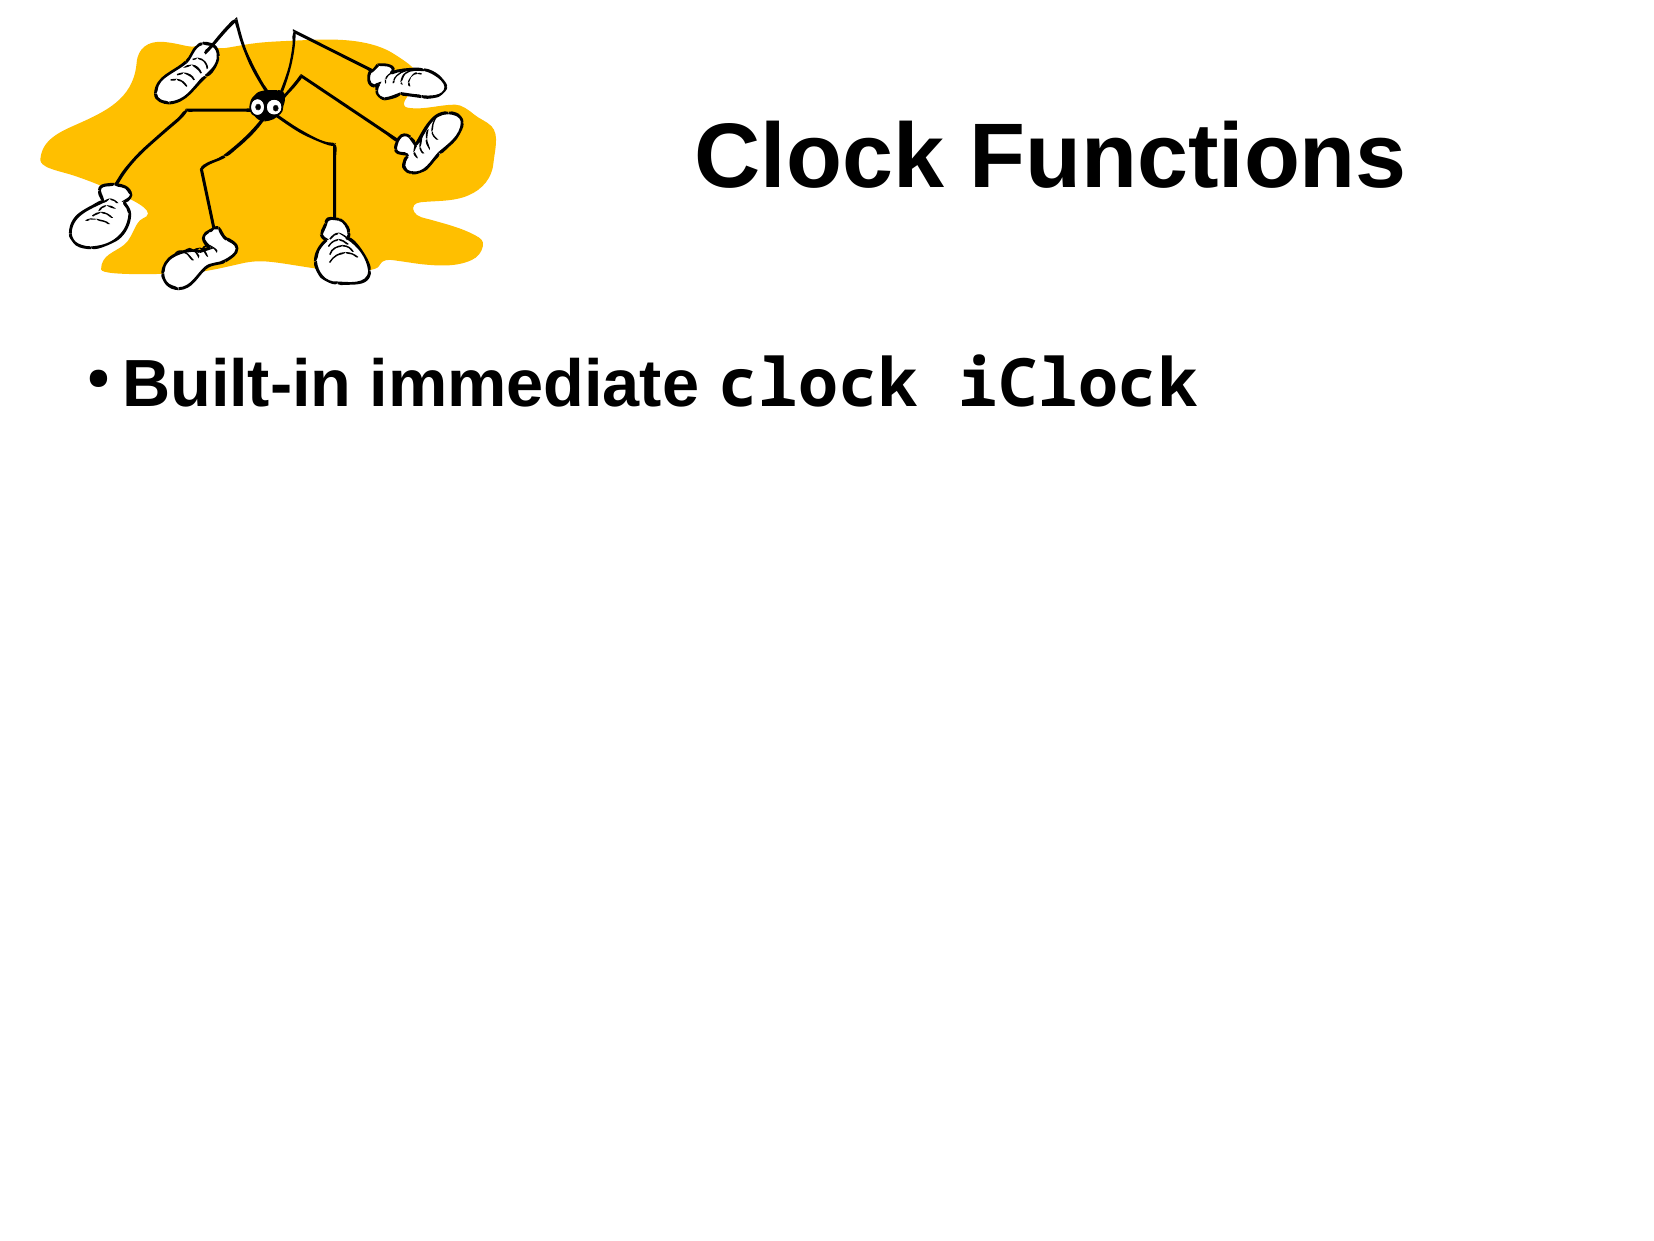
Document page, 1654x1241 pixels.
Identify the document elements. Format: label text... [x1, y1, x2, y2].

picture [40, 17, 497, 291]
subtitle Built-in immediate clock iClock [86, 332, 1575, 1171]
title Clock Functions [531, 49, 1571, 332]
